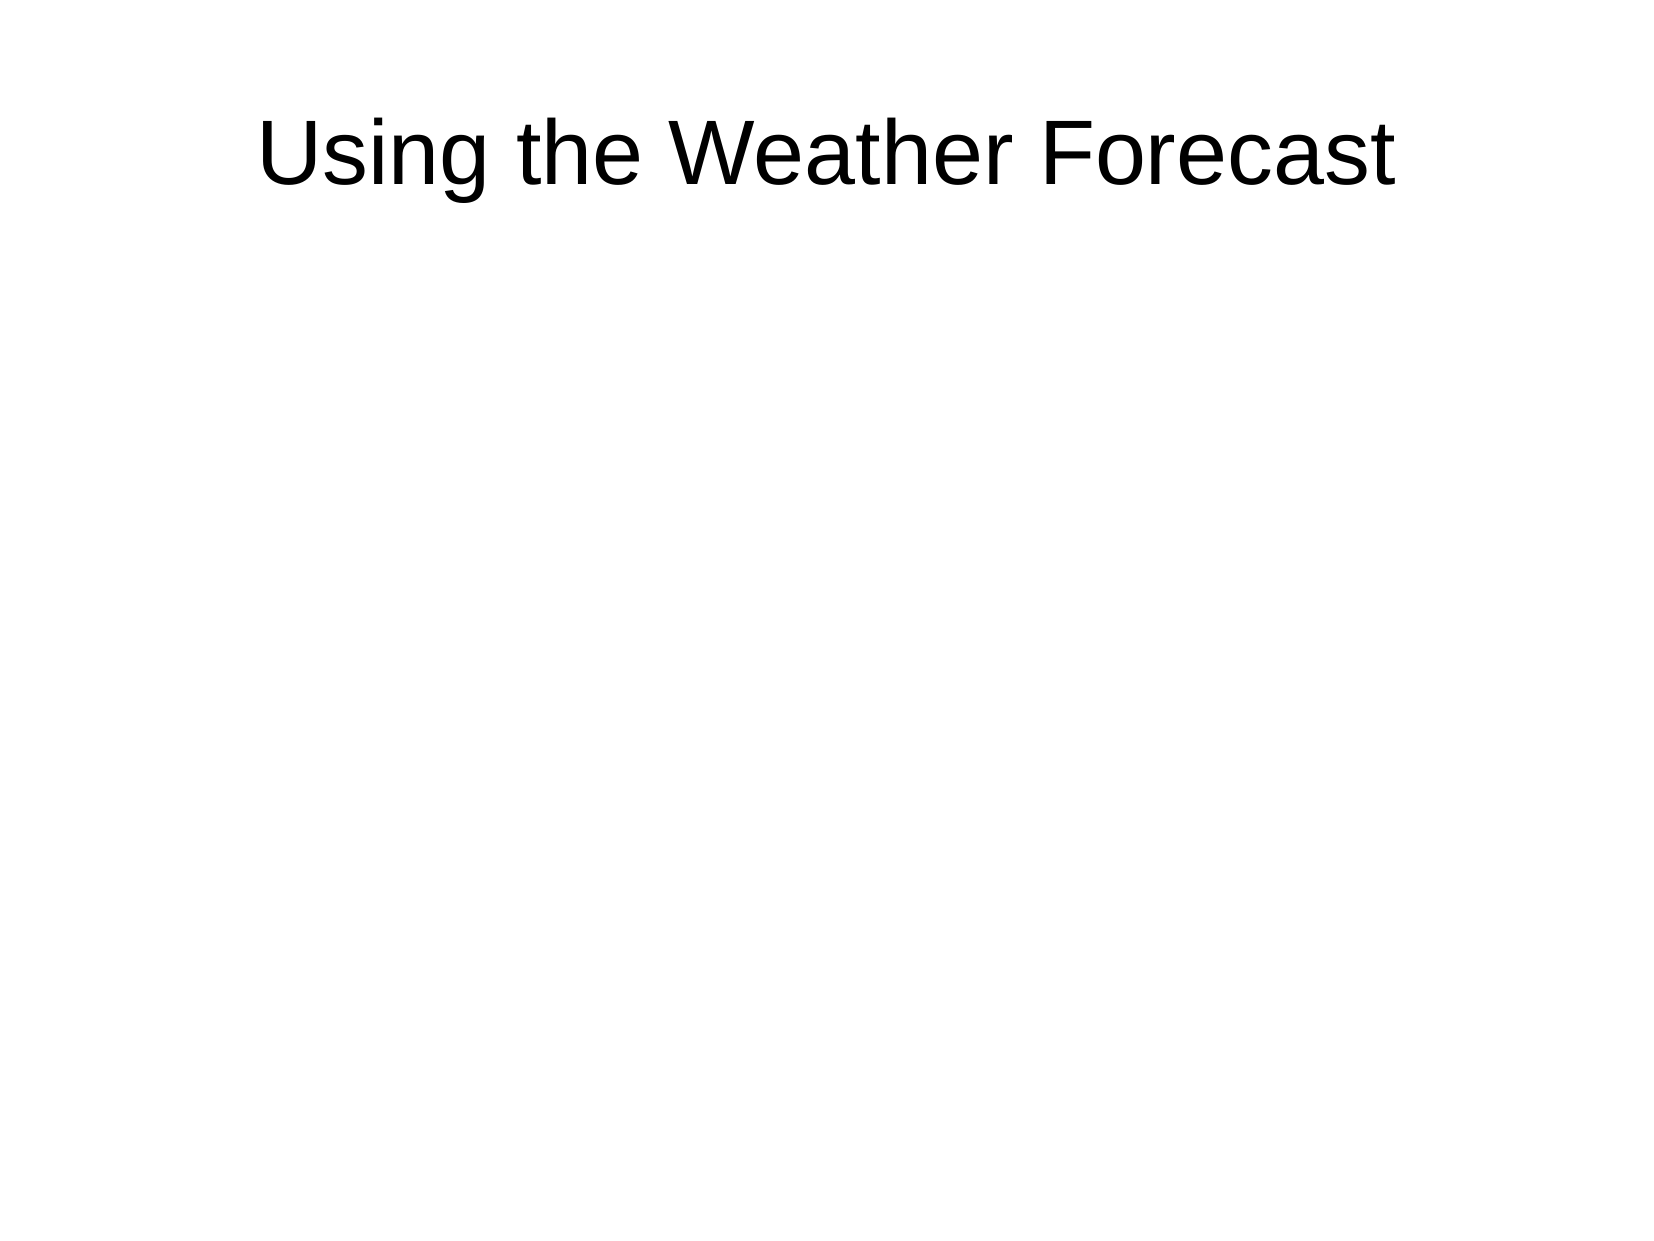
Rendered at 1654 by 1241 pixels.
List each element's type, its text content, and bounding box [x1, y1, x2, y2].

title Using the Weather Forecast [82, 49, 1571, 257]
